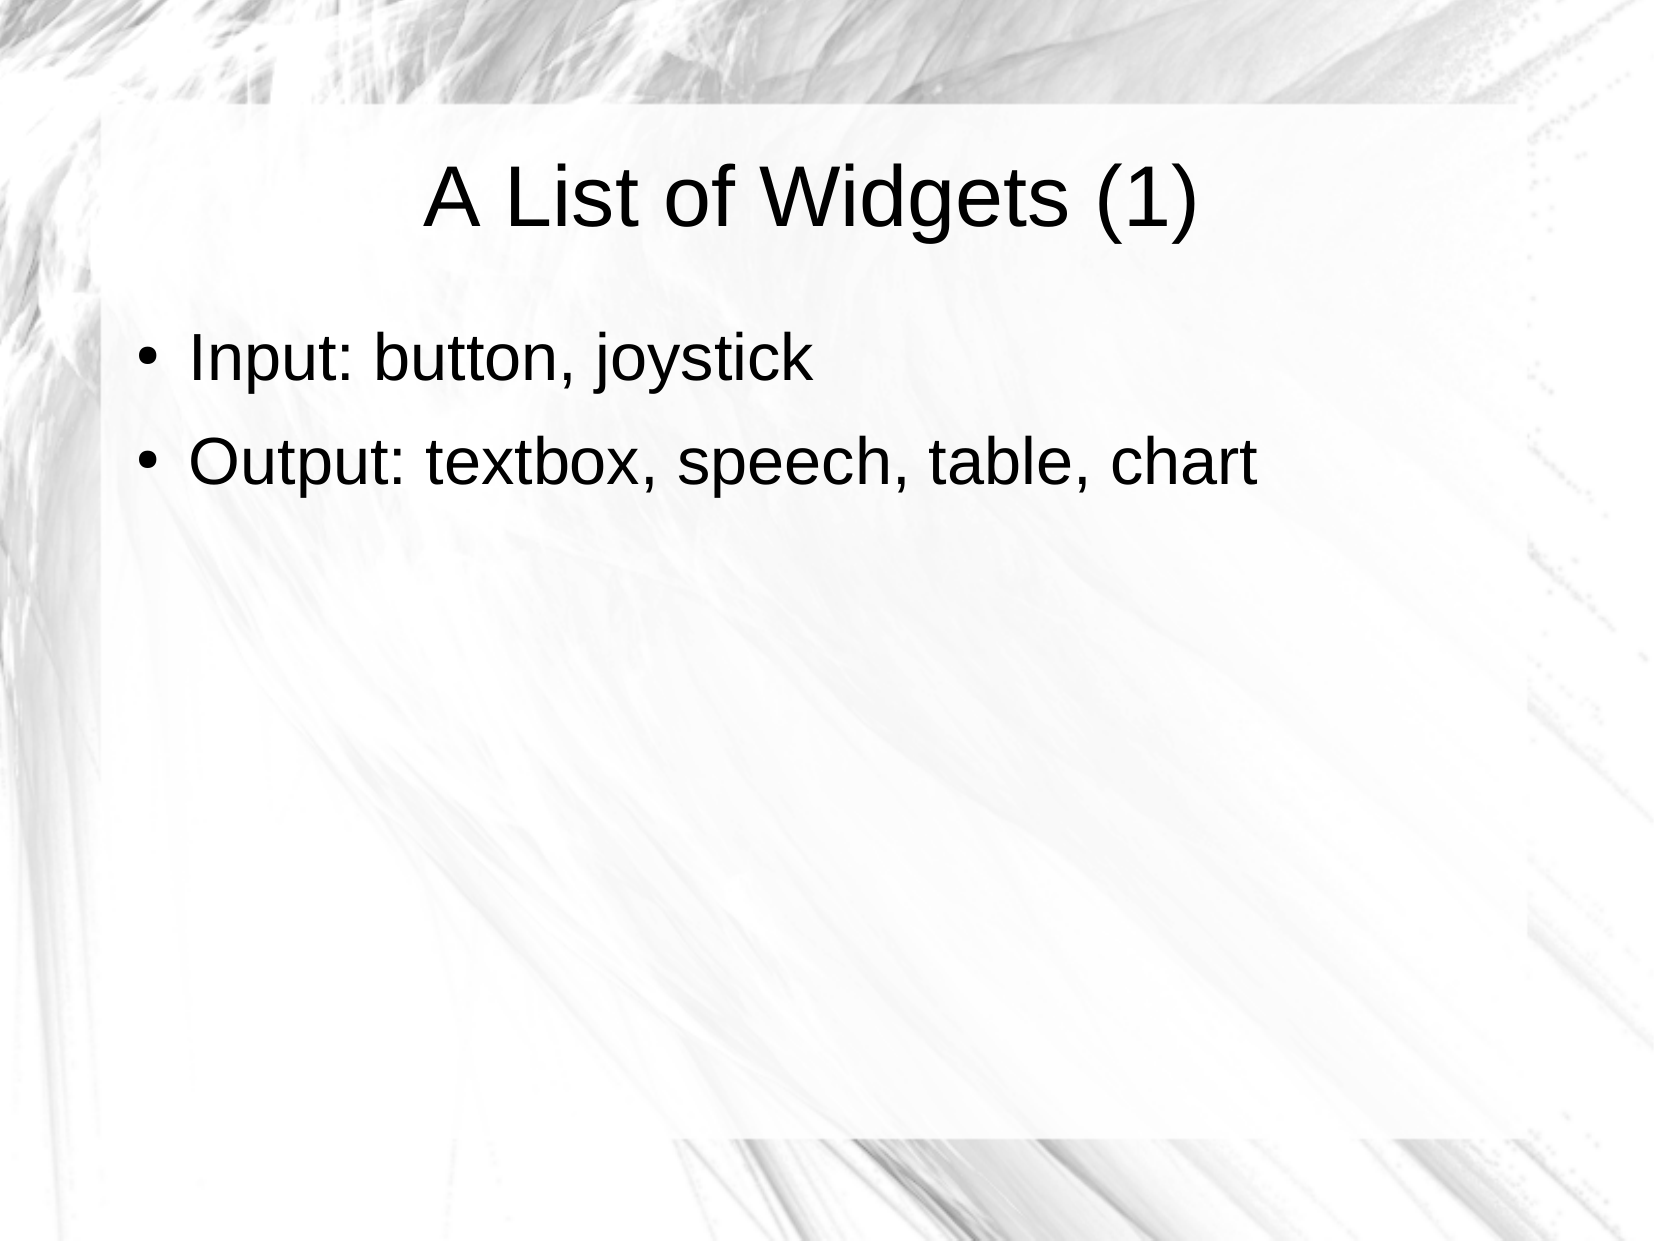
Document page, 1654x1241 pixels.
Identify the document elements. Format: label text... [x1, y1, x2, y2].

picture [0, 0, 1654, 1241]
title A List of Widgets (1) [118, 112, 1506, 281]
list Input: button, joystick Output: textbox, speech, table, chart [118, 319, 1571, 1039]
